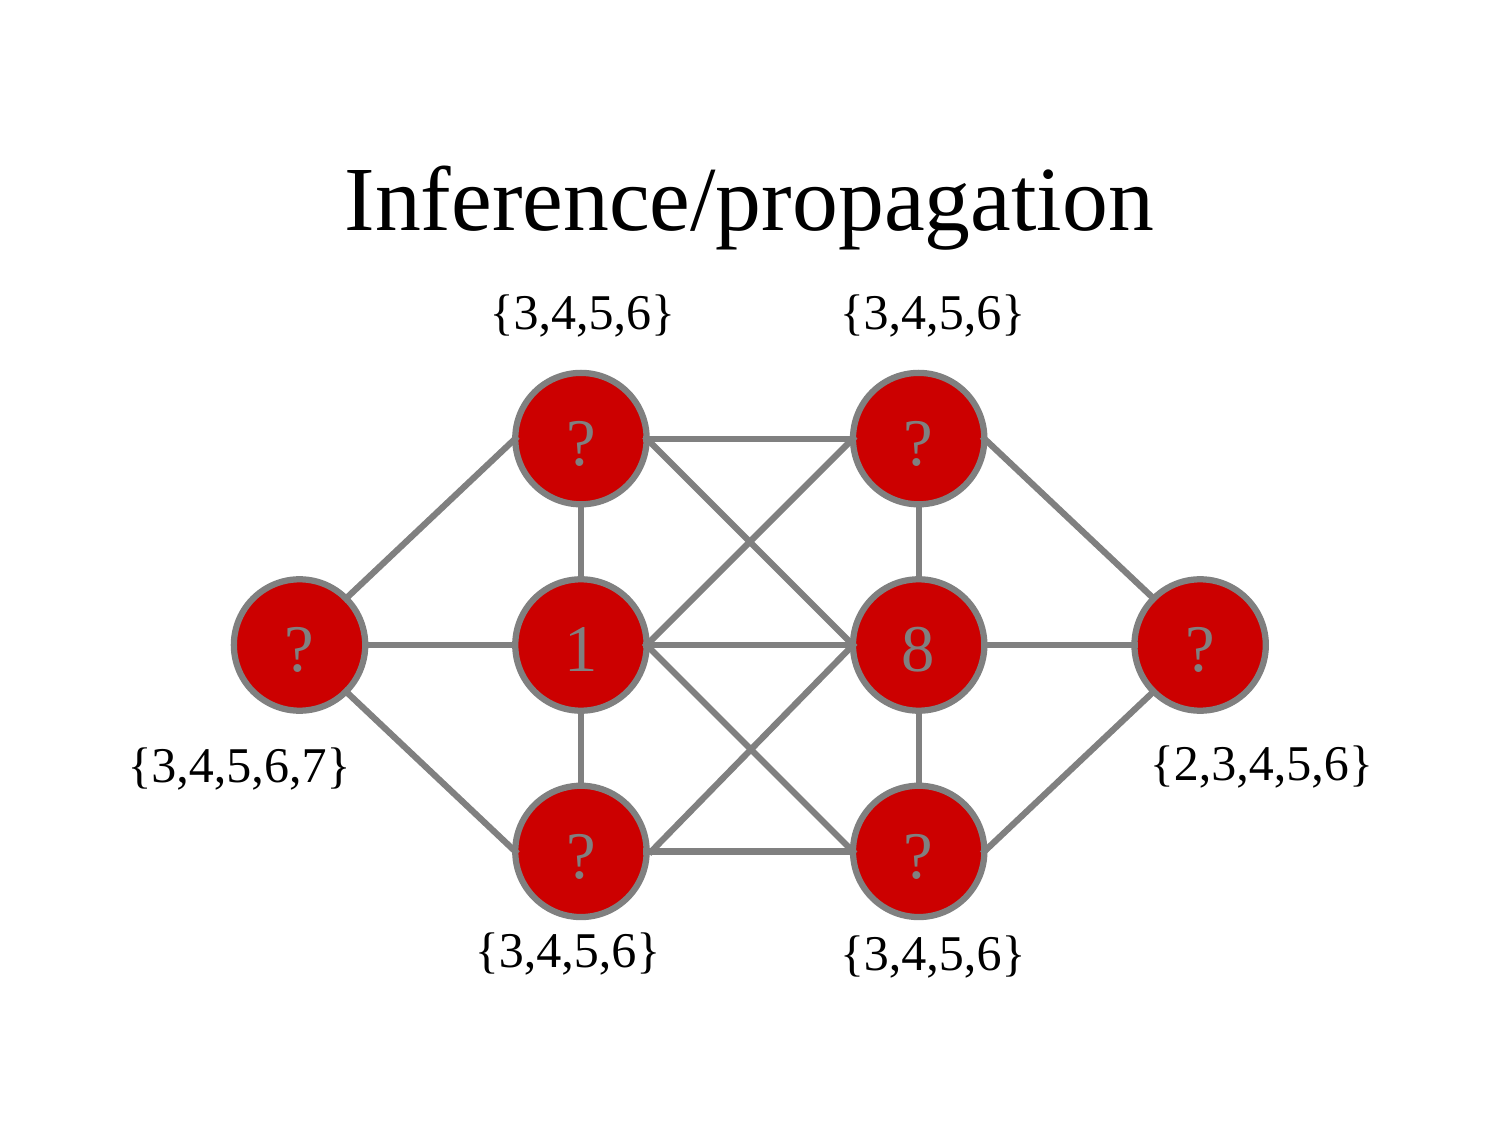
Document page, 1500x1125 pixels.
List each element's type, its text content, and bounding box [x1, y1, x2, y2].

text_box {3,4,5,6} [825, 912, 1041, 988]
text_box {3,4,5,6} [460, 909, 676, 986]
text_box ? [853, 785, 985, 912]
text_box ? [515, 372, 647, 505]
text_box ? [1134, 579, 1266, 711]
text_box ? [515, 785, 647, 909]
text_box 1 [515, 579, 647, 711]
text_box {3,4,5,6} [824, 272, 1176, 348]
text_box {3,4,5,6,7} [112, 724, 366, 801]
text_box {3,4,5,6} [474, 272, 751, 348]
text_box ? [233, 579, 366, 711]
text_box 8 [853, 579, 985, 711]
title Inference/propagation [112, 99, 1388, 288]
text_box ? [853, 372, 985, 505]
text_box {2,3,4,5,6} [1135, 722, 1388, 798]
